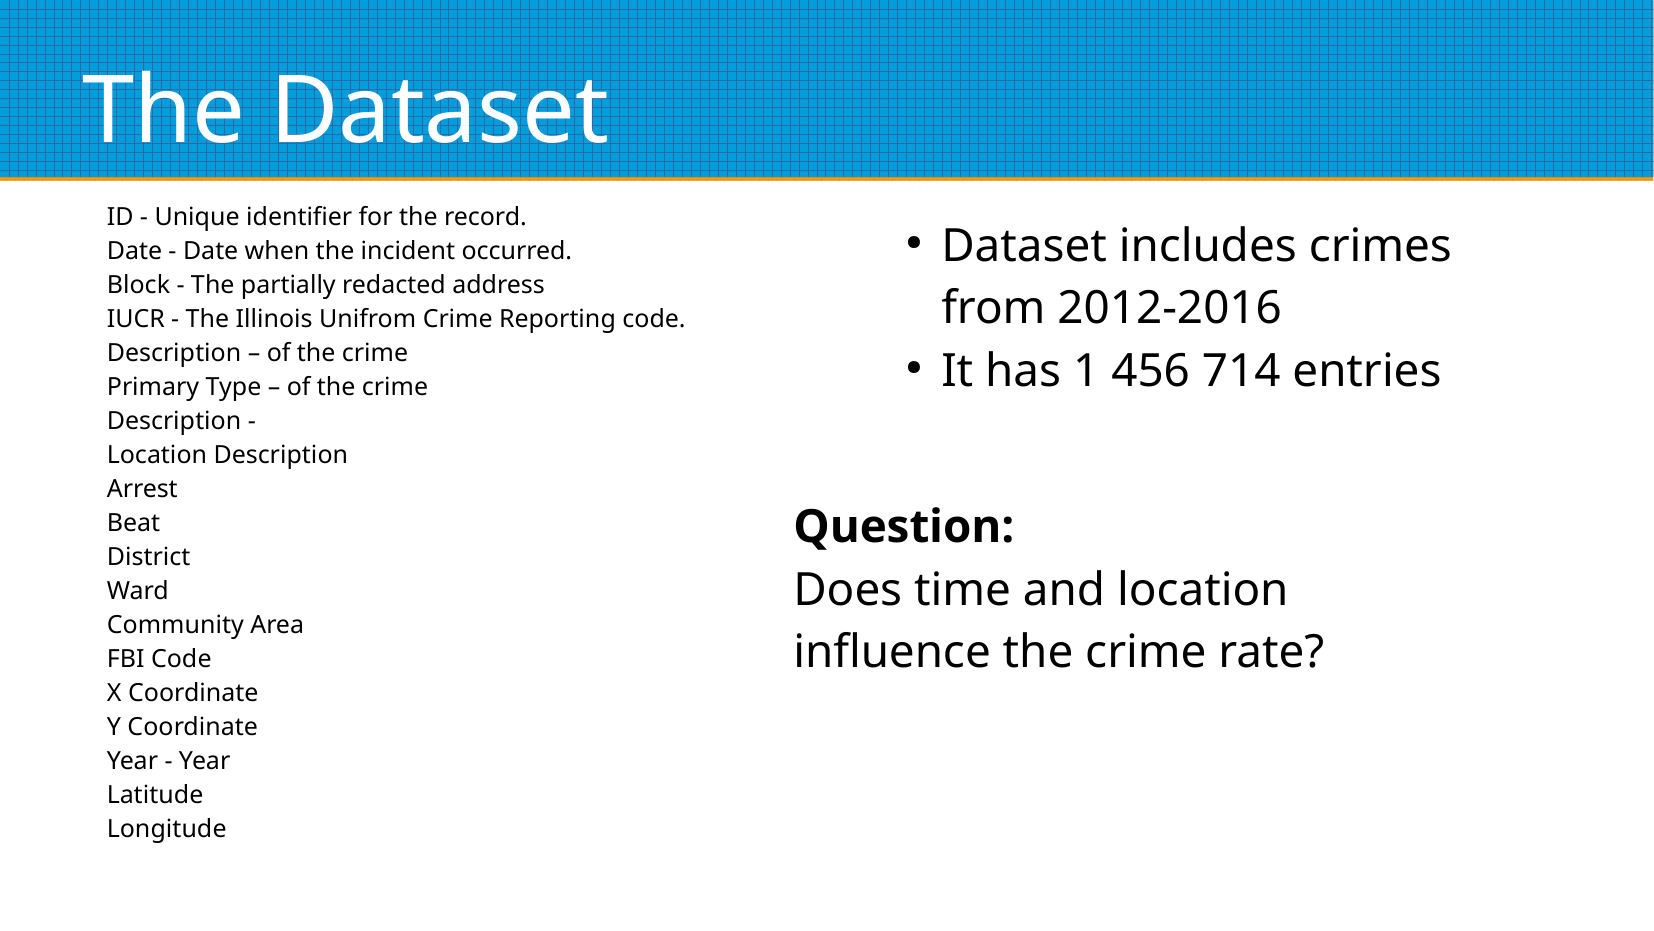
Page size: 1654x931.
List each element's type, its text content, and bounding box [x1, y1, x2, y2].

text_box Question: Does time and location influence the crime rate? [787, 487, 1501, 813]
title The Dataset [82, 14, 1571, 171]
text_box ID - Unique identifier for the record. Date - Date when the incident occurred. Block - The partially redacted address IUCR - The Illinois Unifrom Crime Reporting code. Description – of the crime Primary Type – of the crime Description - Location Description Arrest Beat District Ward Community Area FBI Code X Coordinate Y Coordinate Year - Year Latitude Longitude [75, 158, 1201, 891]
text_box Dataset includes crimes from 2012-2016 It has 1 456 714 entries [900, 206, 1501, 469]
